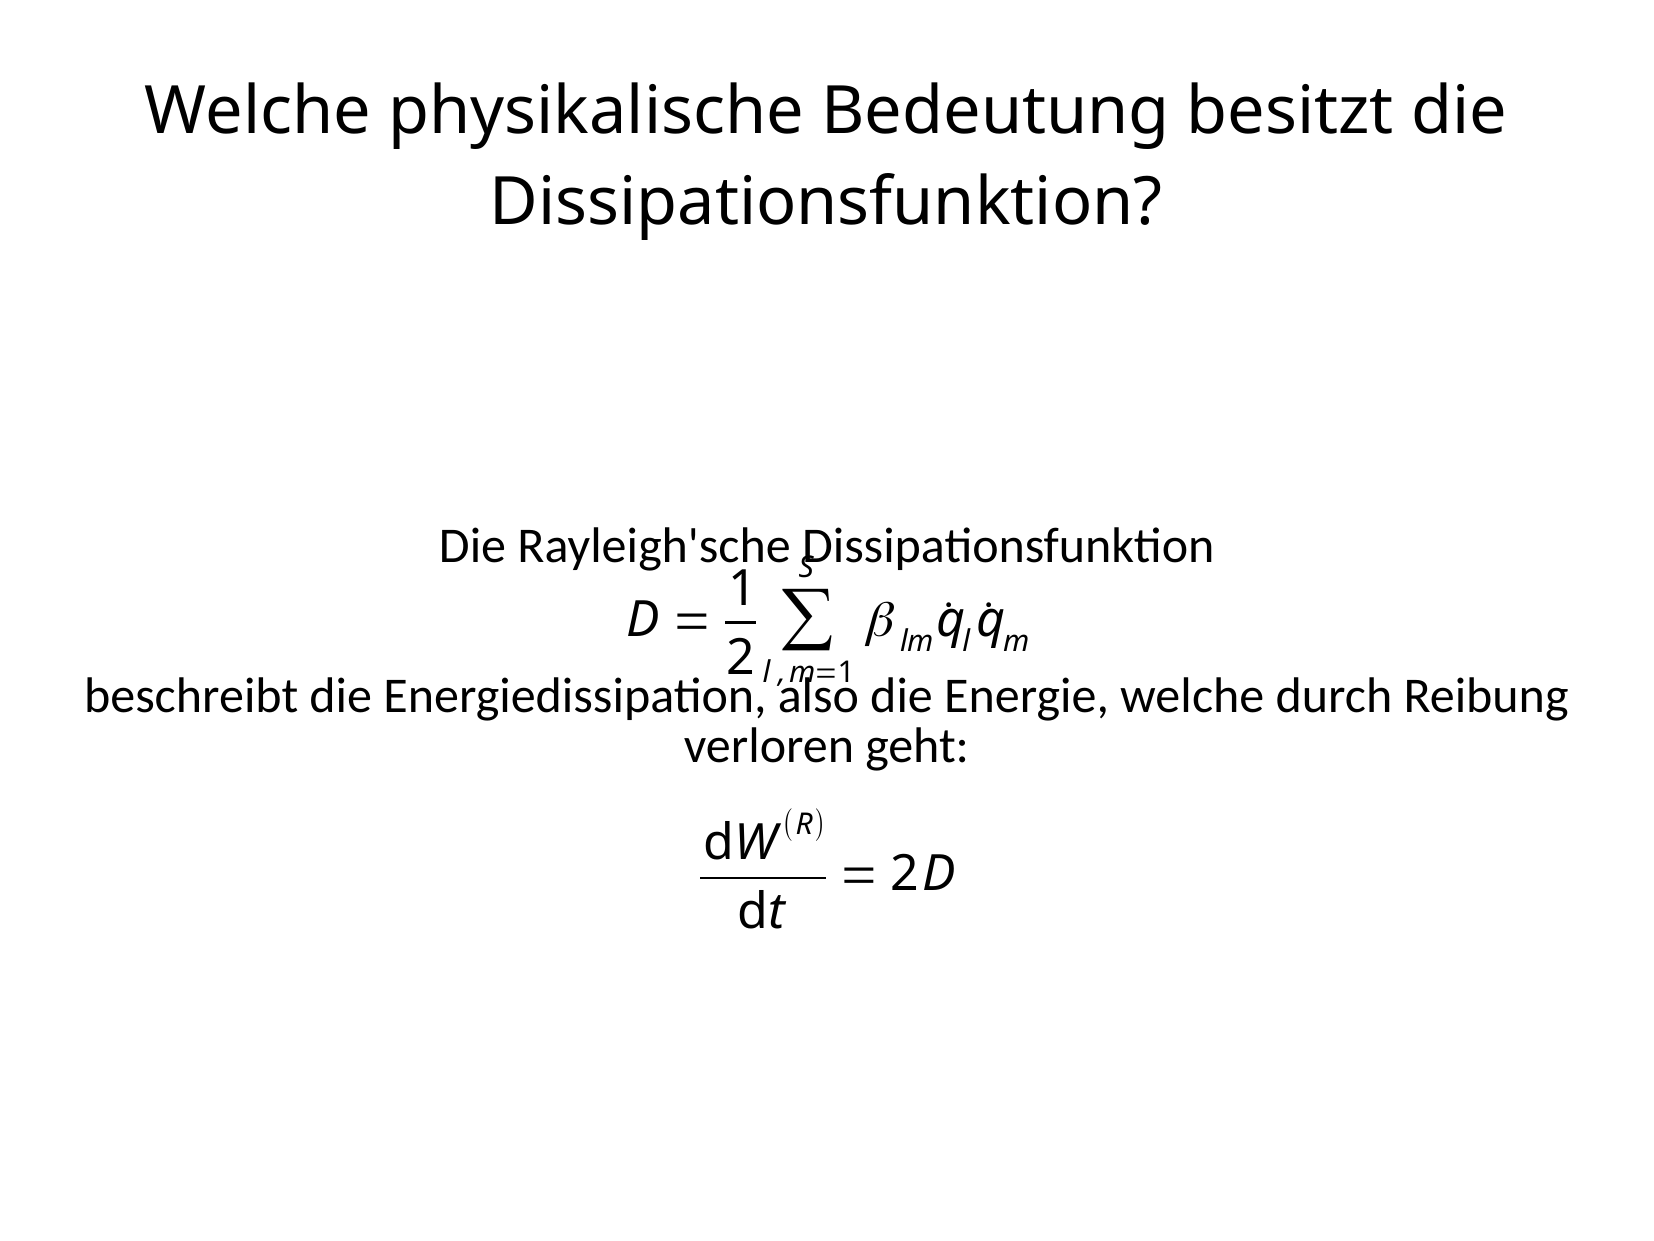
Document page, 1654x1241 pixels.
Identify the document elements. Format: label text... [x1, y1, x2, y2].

chart [692, 806, 962, 942]
chart [620, 549, 1033, 691]
title Welche physikalische Bedeutung besitzt die Dissipationsfunktion? [82, 49, 1571, 257]
subtitle Die Rayleigh'sche Dissipationsfunktion beschreibt die Energiedissipation, also die Energie, welche durch Reibung verloren geht: [82, 290, 1571, 1010]
